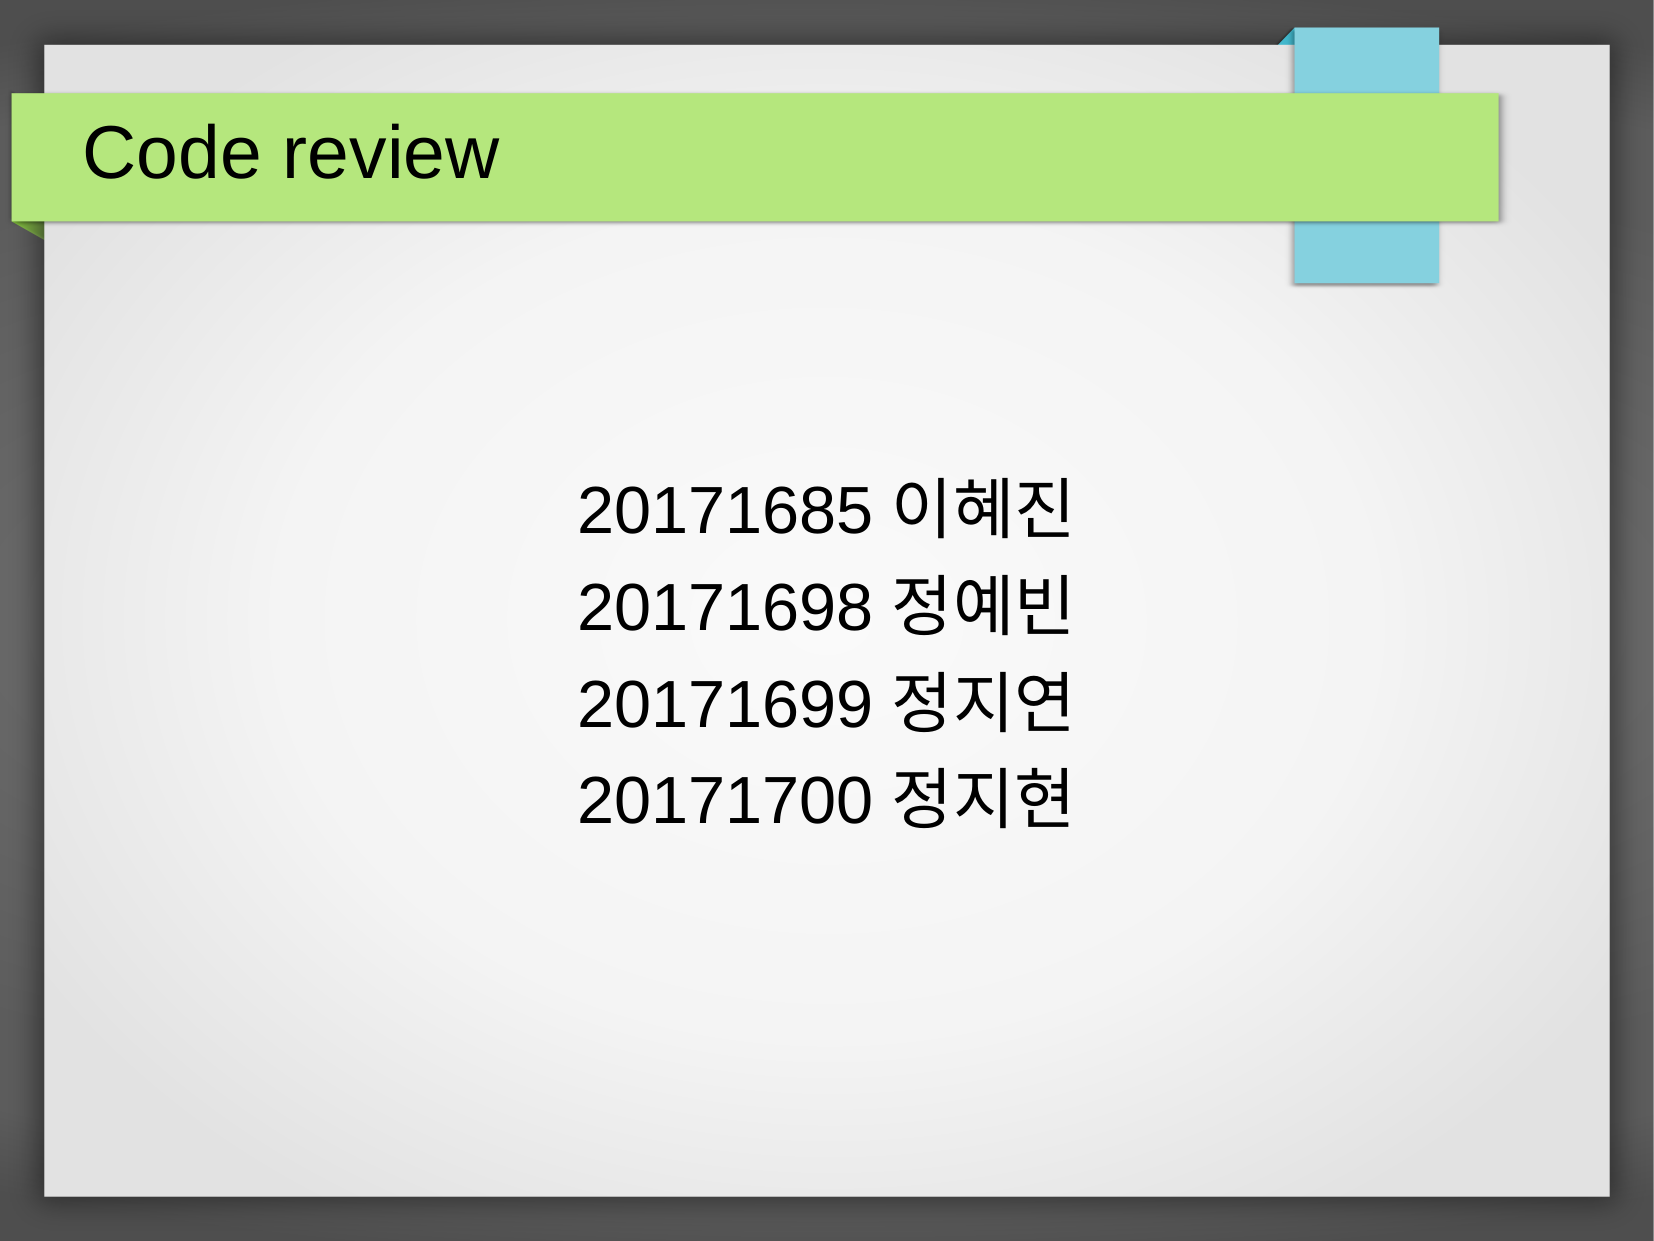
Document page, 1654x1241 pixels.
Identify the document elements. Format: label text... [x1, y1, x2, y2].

subtitle 20171685 이혜진 20171698 정예빈 20171699 정지연 20171700 정지현 [82, 290, 1571, 1010]
picture [0, 0, 1654, 1241]
title Code review [82, 49, 1571, 257]
